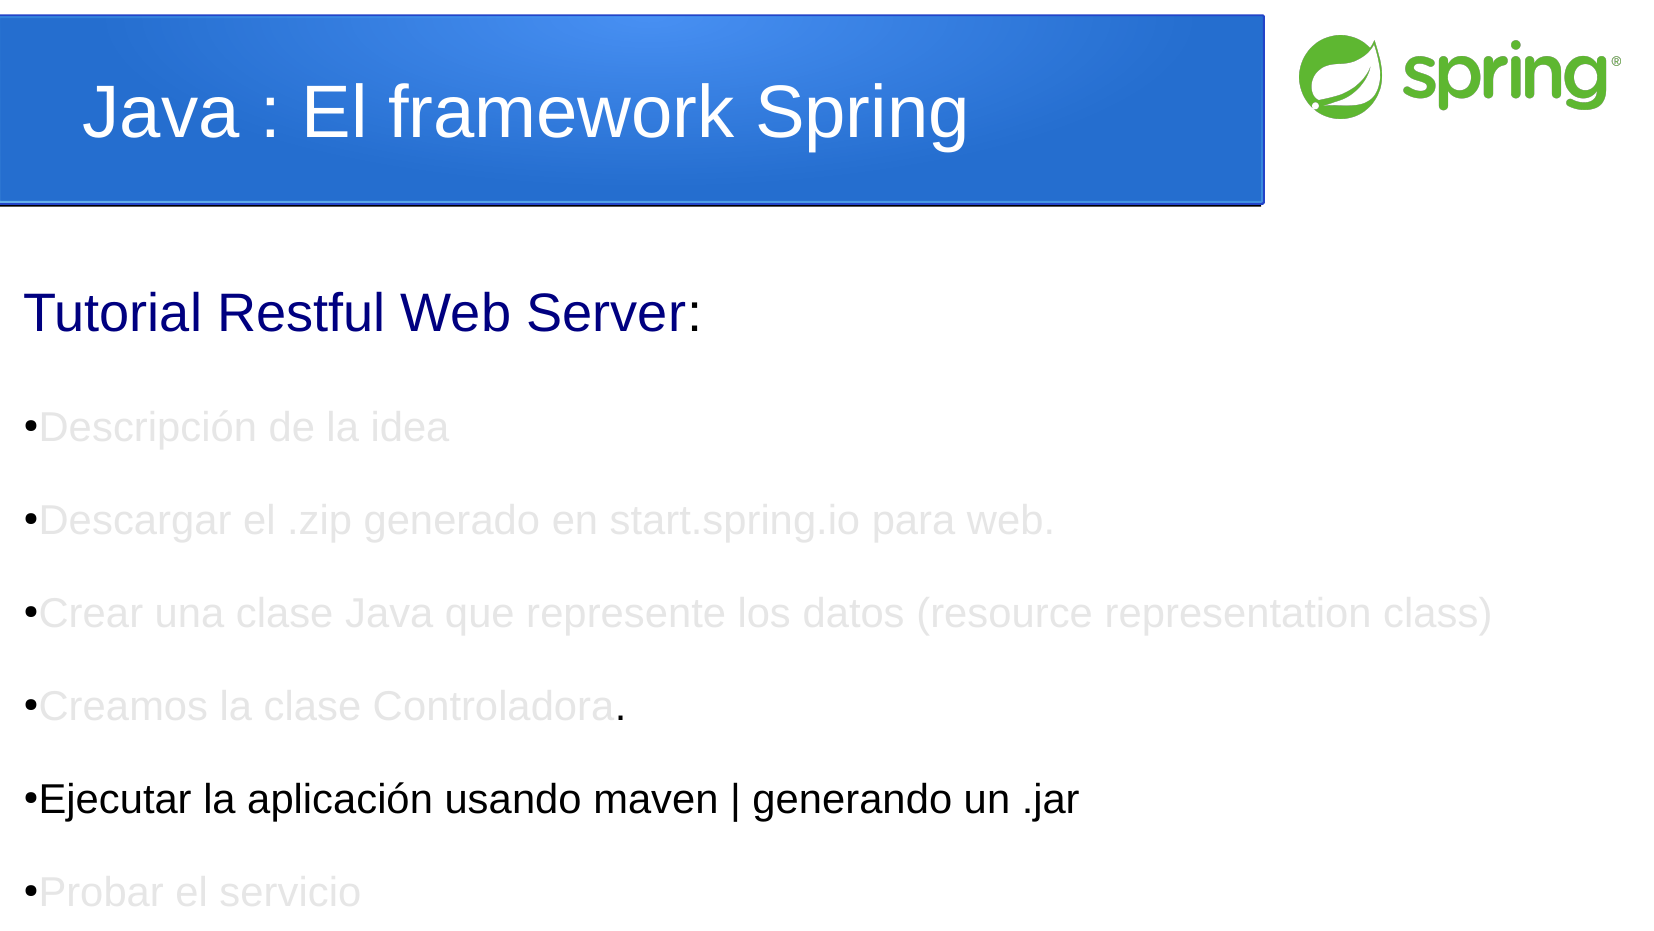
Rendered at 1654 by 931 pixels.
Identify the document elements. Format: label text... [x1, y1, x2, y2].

picture [1299, 35, 1621, 119]
title Java : El framework Spring [82, 35, 1235, 184]
subtitle Tutorial Restful Web Server: Descripción de la idea Descargar el .zip generado en start.spring.io para web. Crear una clase Java que represente los datos (resource representation class) Creamos la clase Controladora. Ejecutar la aplicación usando maven | generando un .jar Probar el servicio [23, 184, 1642, 931]
